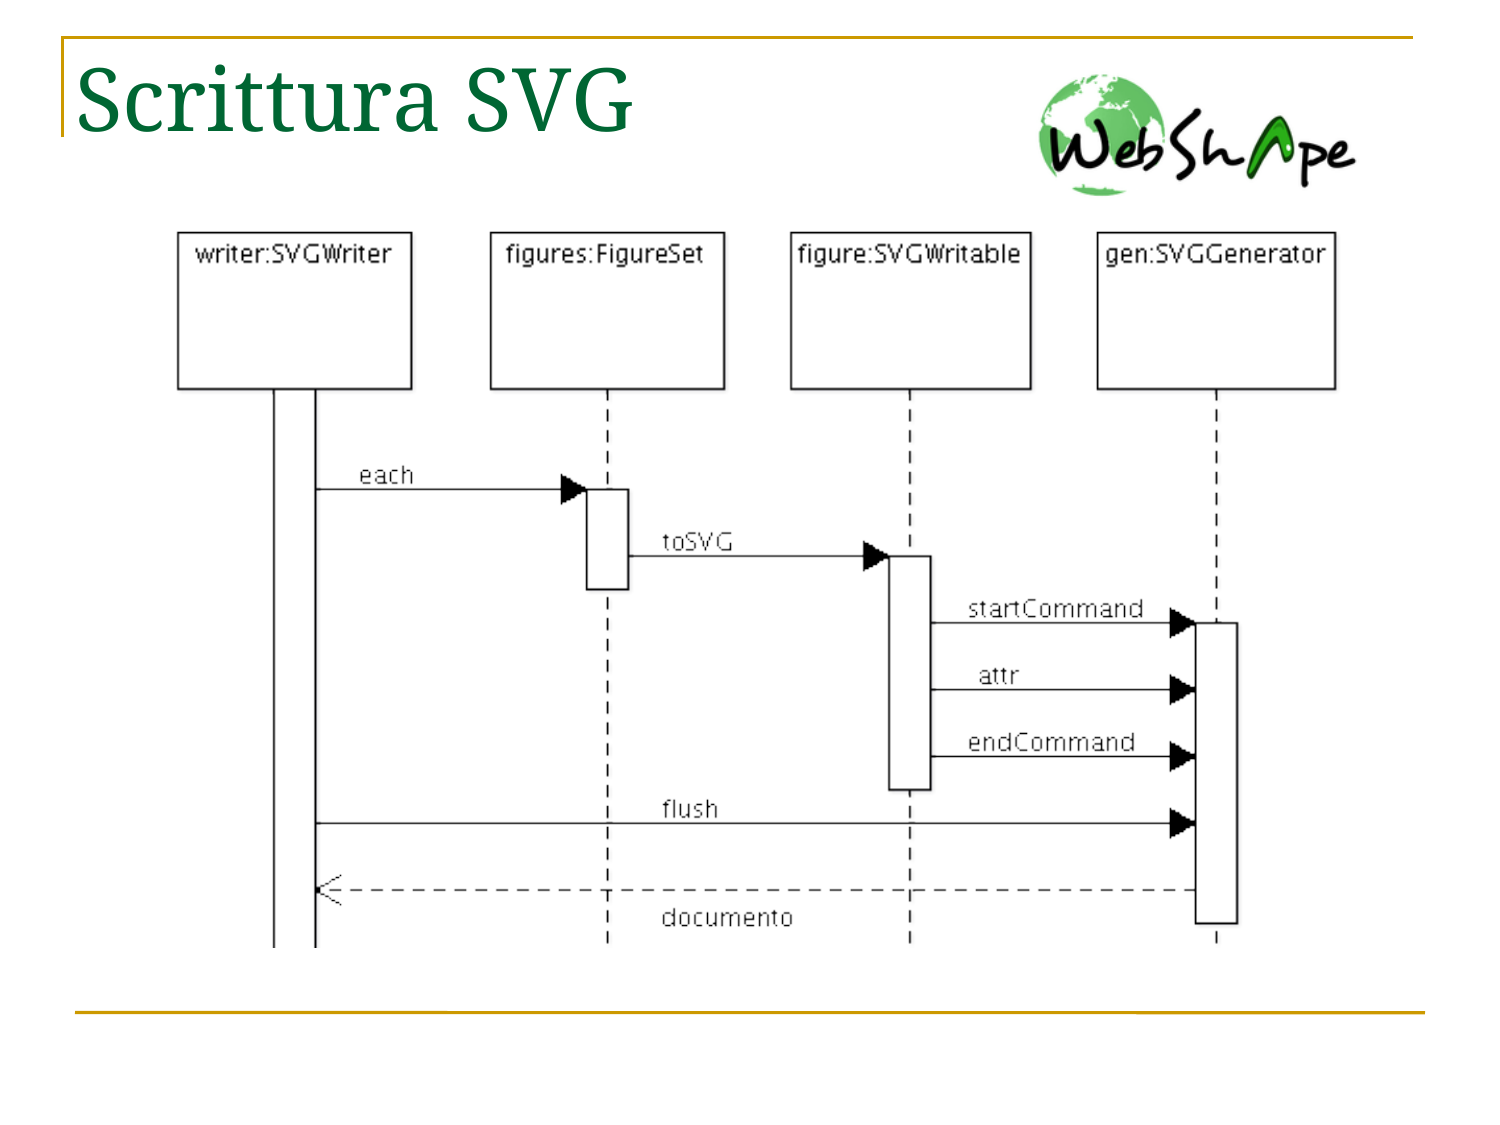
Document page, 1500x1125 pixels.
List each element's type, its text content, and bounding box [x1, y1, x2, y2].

picture [144, 47, 1368, 948]
title Scrittura SVG [75, 45, 1424, 150]
